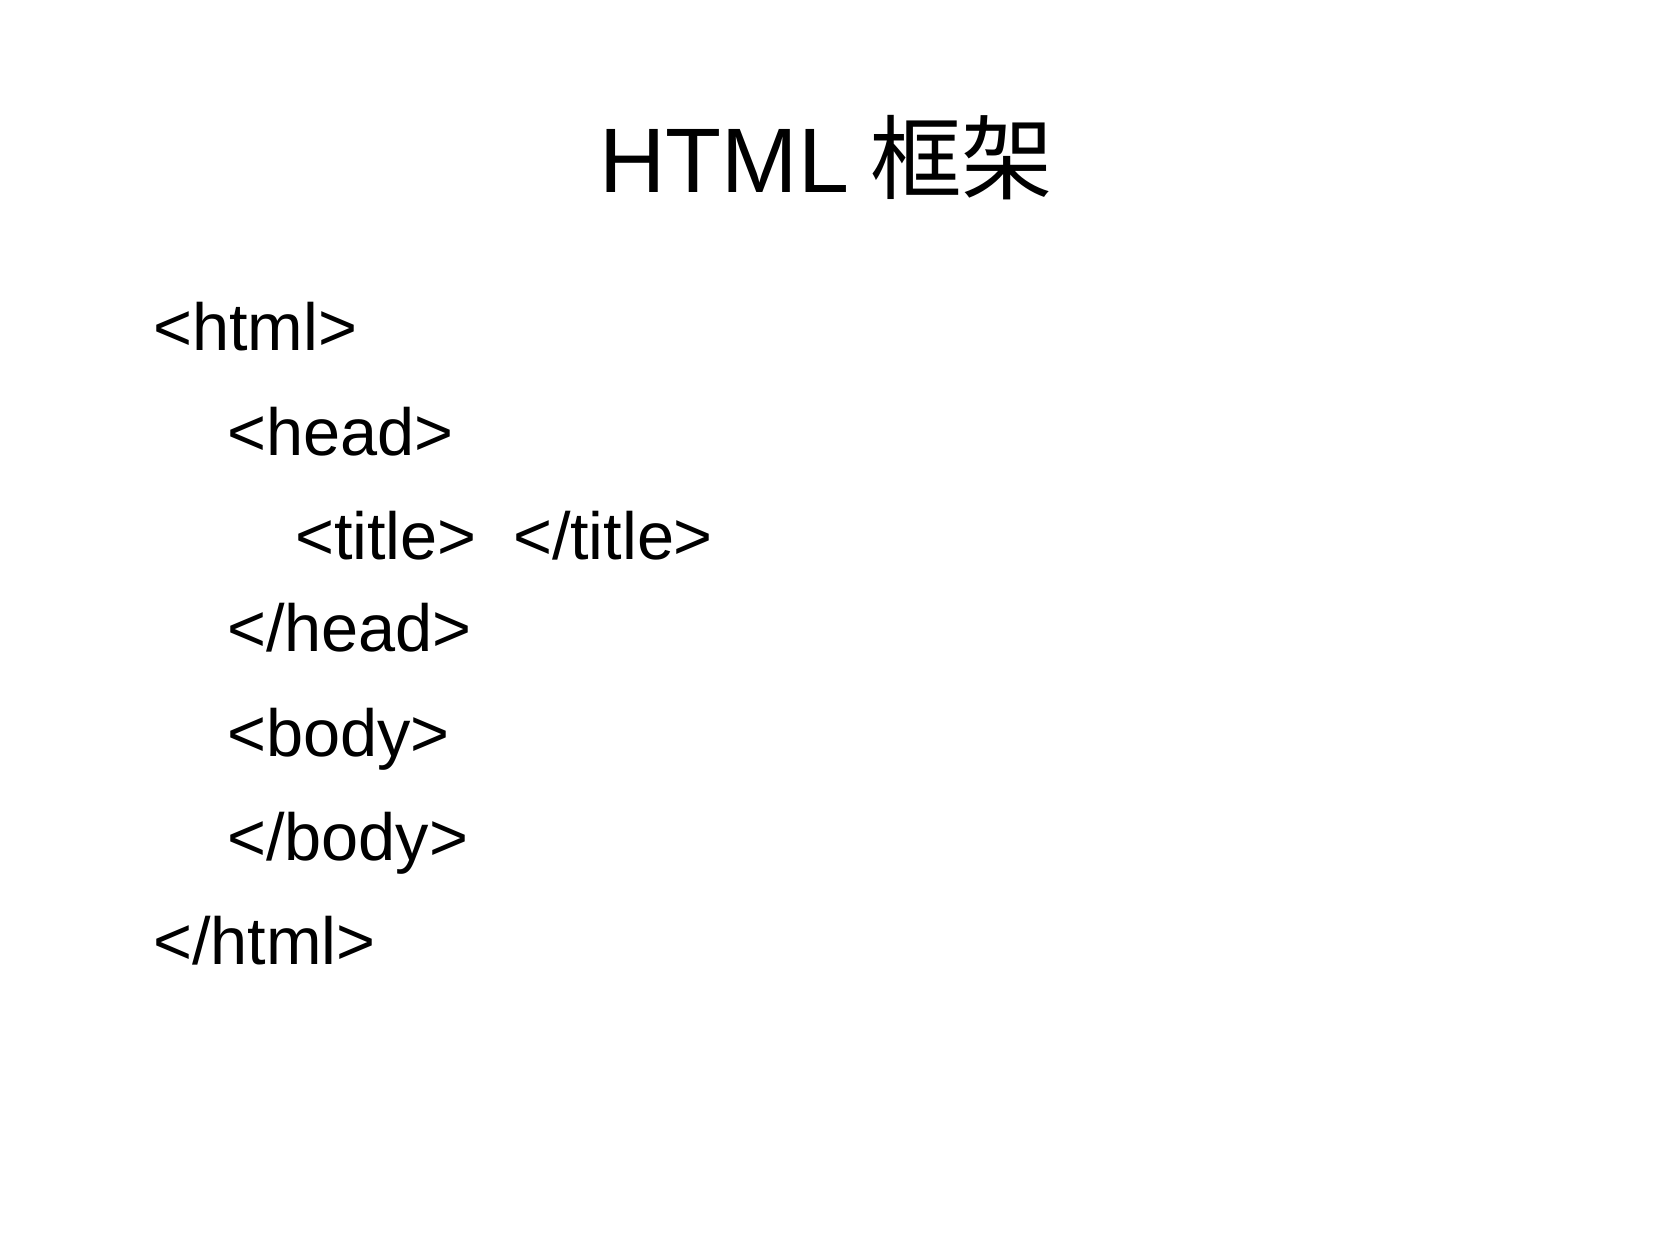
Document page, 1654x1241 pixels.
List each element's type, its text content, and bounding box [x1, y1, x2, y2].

list <html> <head> <title> </title> </head> <body> </body> </html> [82, 290, 1571, 1010]
title HTML框架 [82, 49, 1571, 257]
